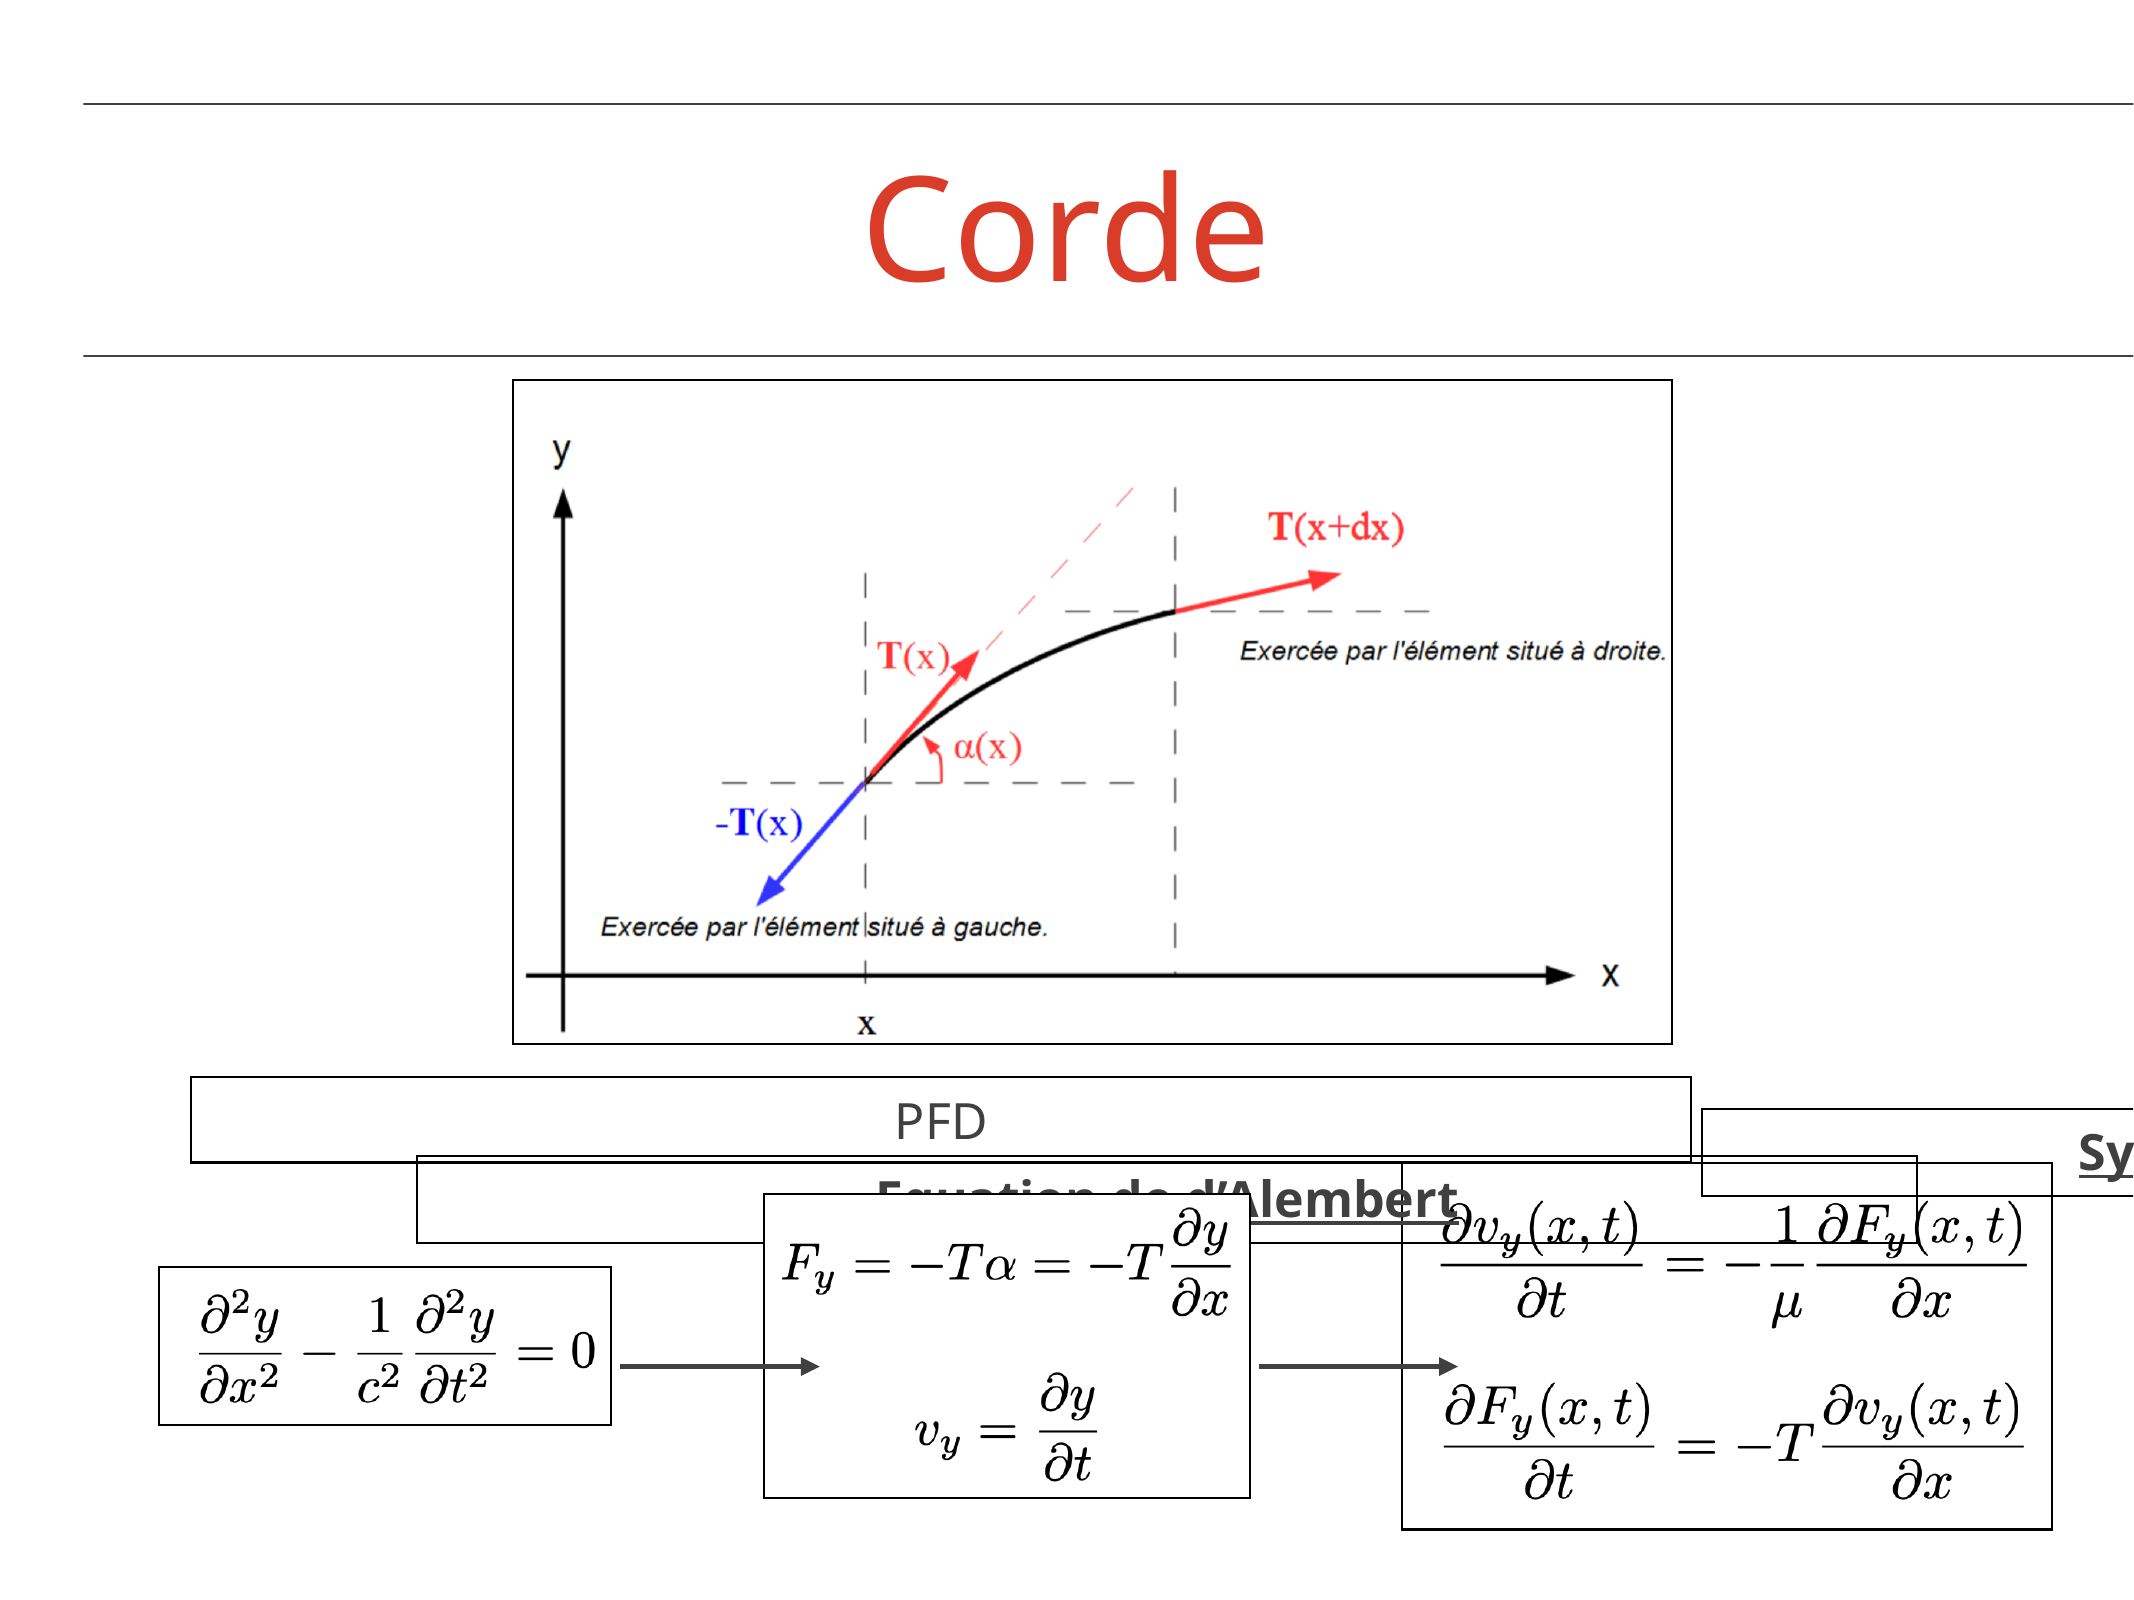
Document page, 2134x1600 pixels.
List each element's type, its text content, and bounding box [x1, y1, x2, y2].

text_box Système d’équations couplées [1701, 1108, 2134, 1197]
picture [160, 1268, 611, 1424]
picture [513, 381, 1672, 1044]
text_box Equation de d’Alembert [417, 1155, 1918, 1244]
picture [764, 1195, 1249, 1497]
text_box Corde [83, 131, 2050, 332]
picture [1403, 1197, 2052, 1529]
text_box Equation de d’Alembert [417, 1155, 1690, 1161]
text_box PFD [191, 1077, 1692, 1153]
